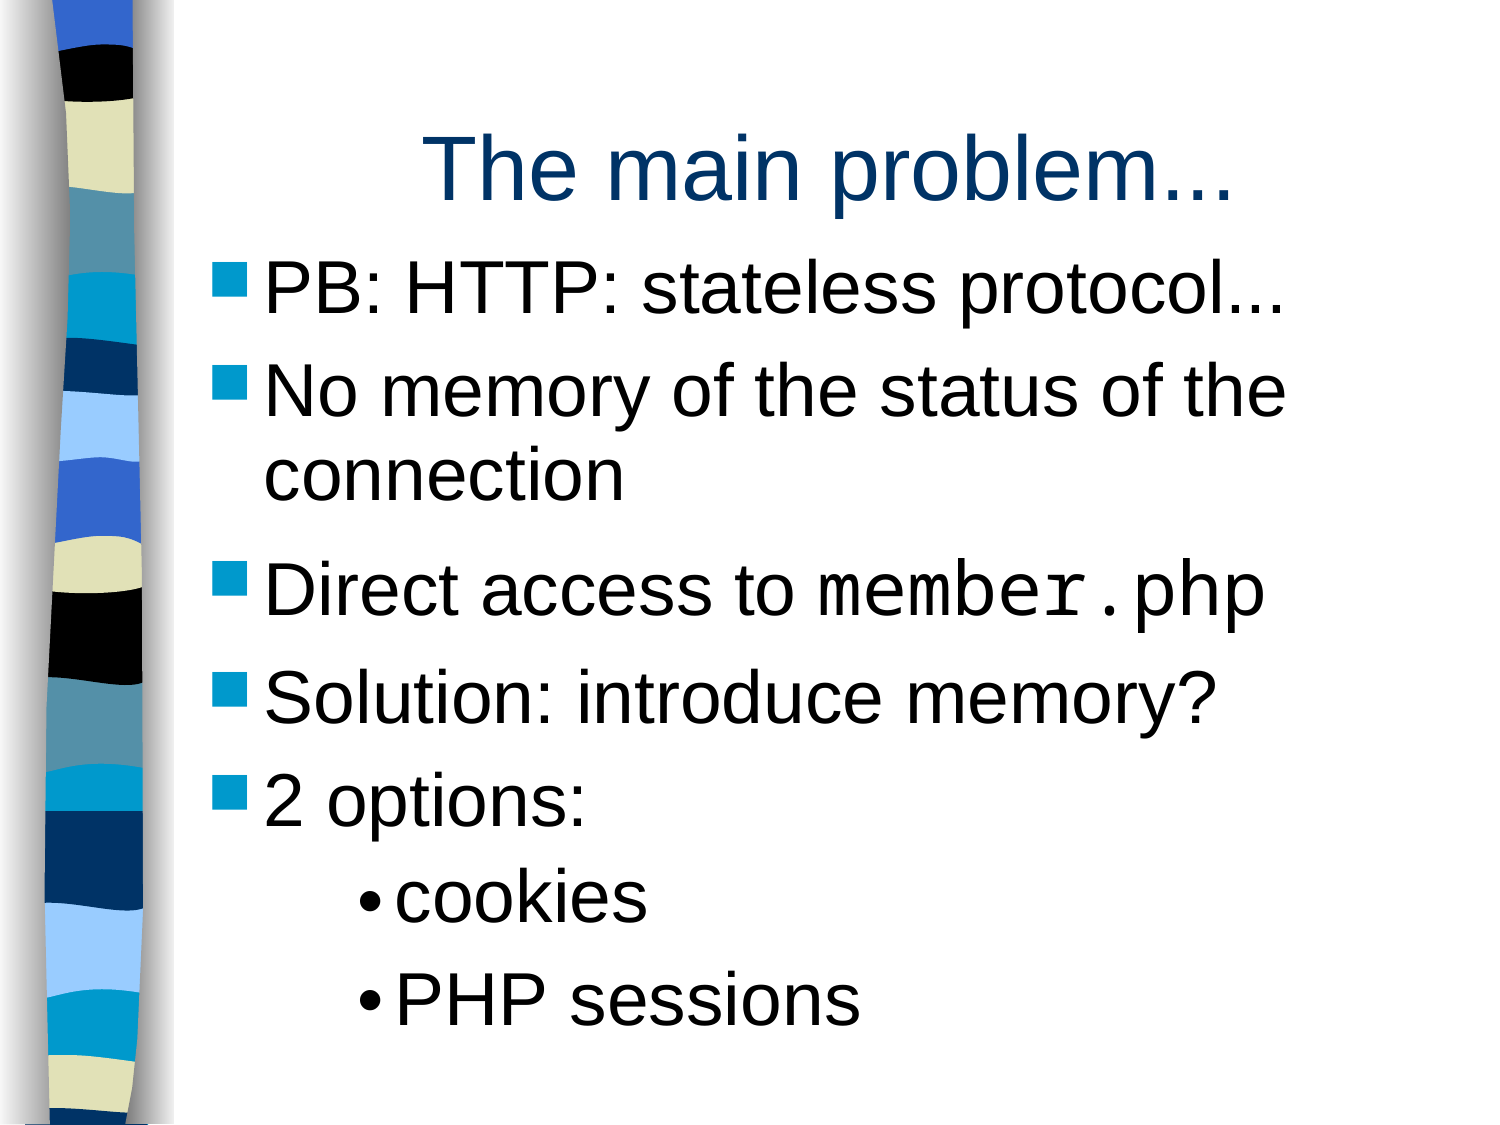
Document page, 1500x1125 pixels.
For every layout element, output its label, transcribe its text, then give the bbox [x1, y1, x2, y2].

list PB: HTTP: stateless protocol... No memory of the status of the connection Direct access to member.php Solution: introduce memory? 2 options: cookies PHP sessions [192, 237, 1468, 1096]
title The main problem... [192, 74, 1468, 237]
